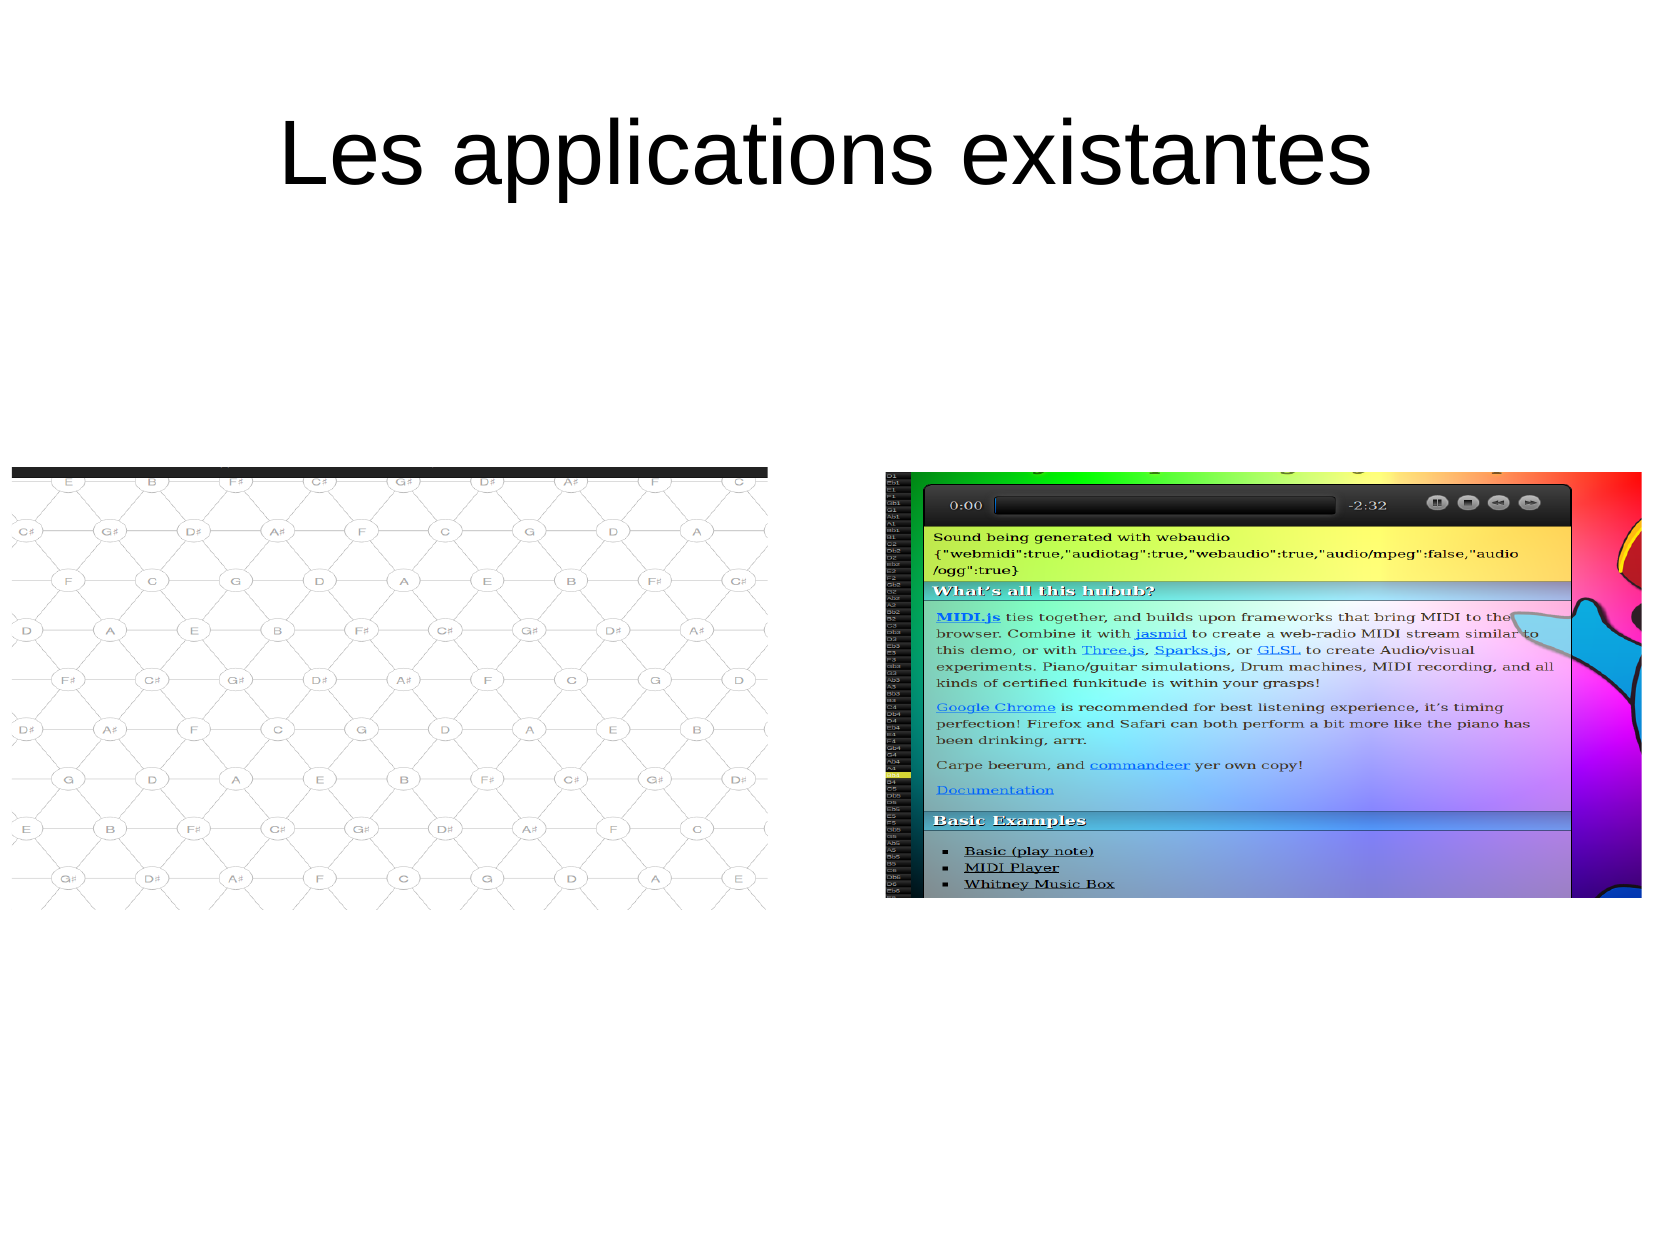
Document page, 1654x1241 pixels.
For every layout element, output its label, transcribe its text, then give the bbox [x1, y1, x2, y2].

picture [11, 467, 768, 910]
picture [885, 472, 1642, 898]
title Les applications existantes [82, 49, 1571, 257]
